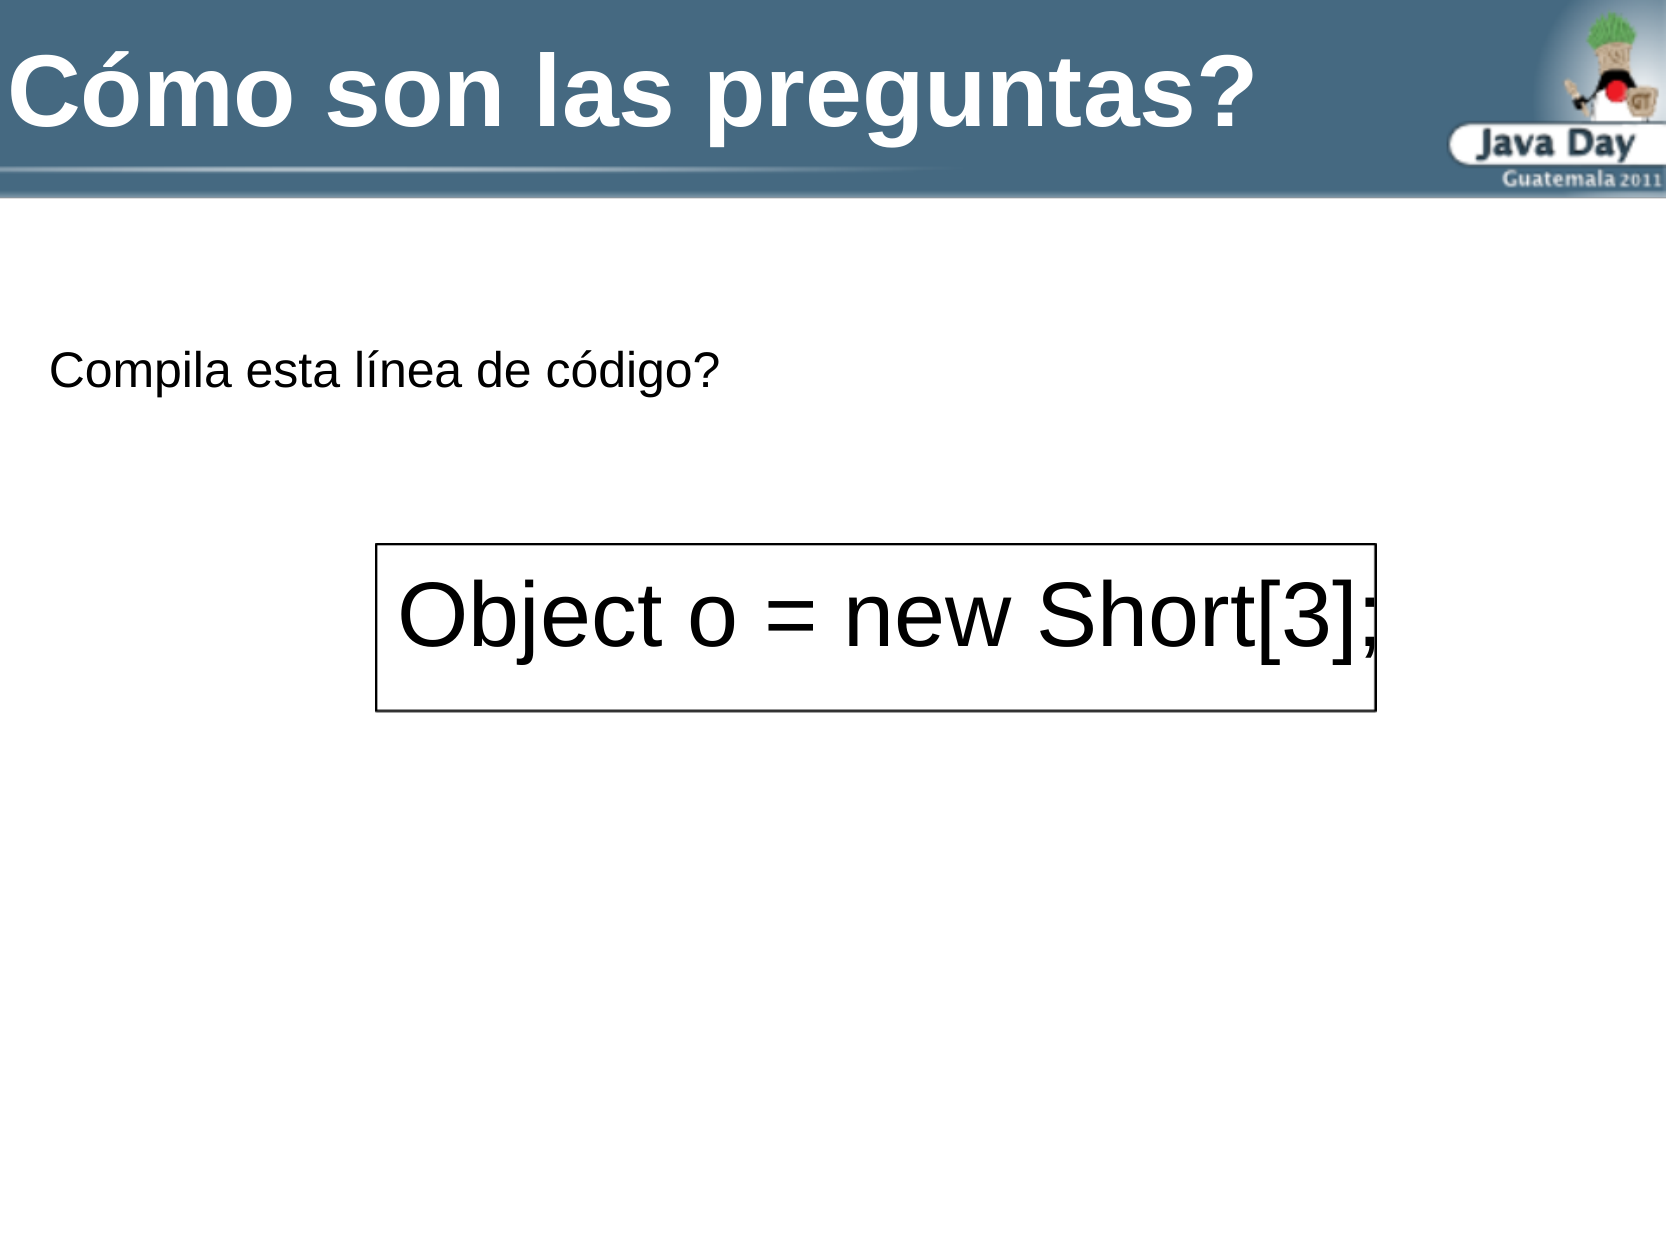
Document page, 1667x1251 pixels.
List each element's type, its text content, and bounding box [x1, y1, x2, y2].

text_box Object o = new Short[3]; [397, 562, 1538, 772]
text_box Compila esta línea de código? [48, 341, 1452, 399]
picture [375, 543, 1377, 713]
text_box Cómo son las preguntas? [7, 33, 1502, 151]
picture [0, 0, 1666, 200]
